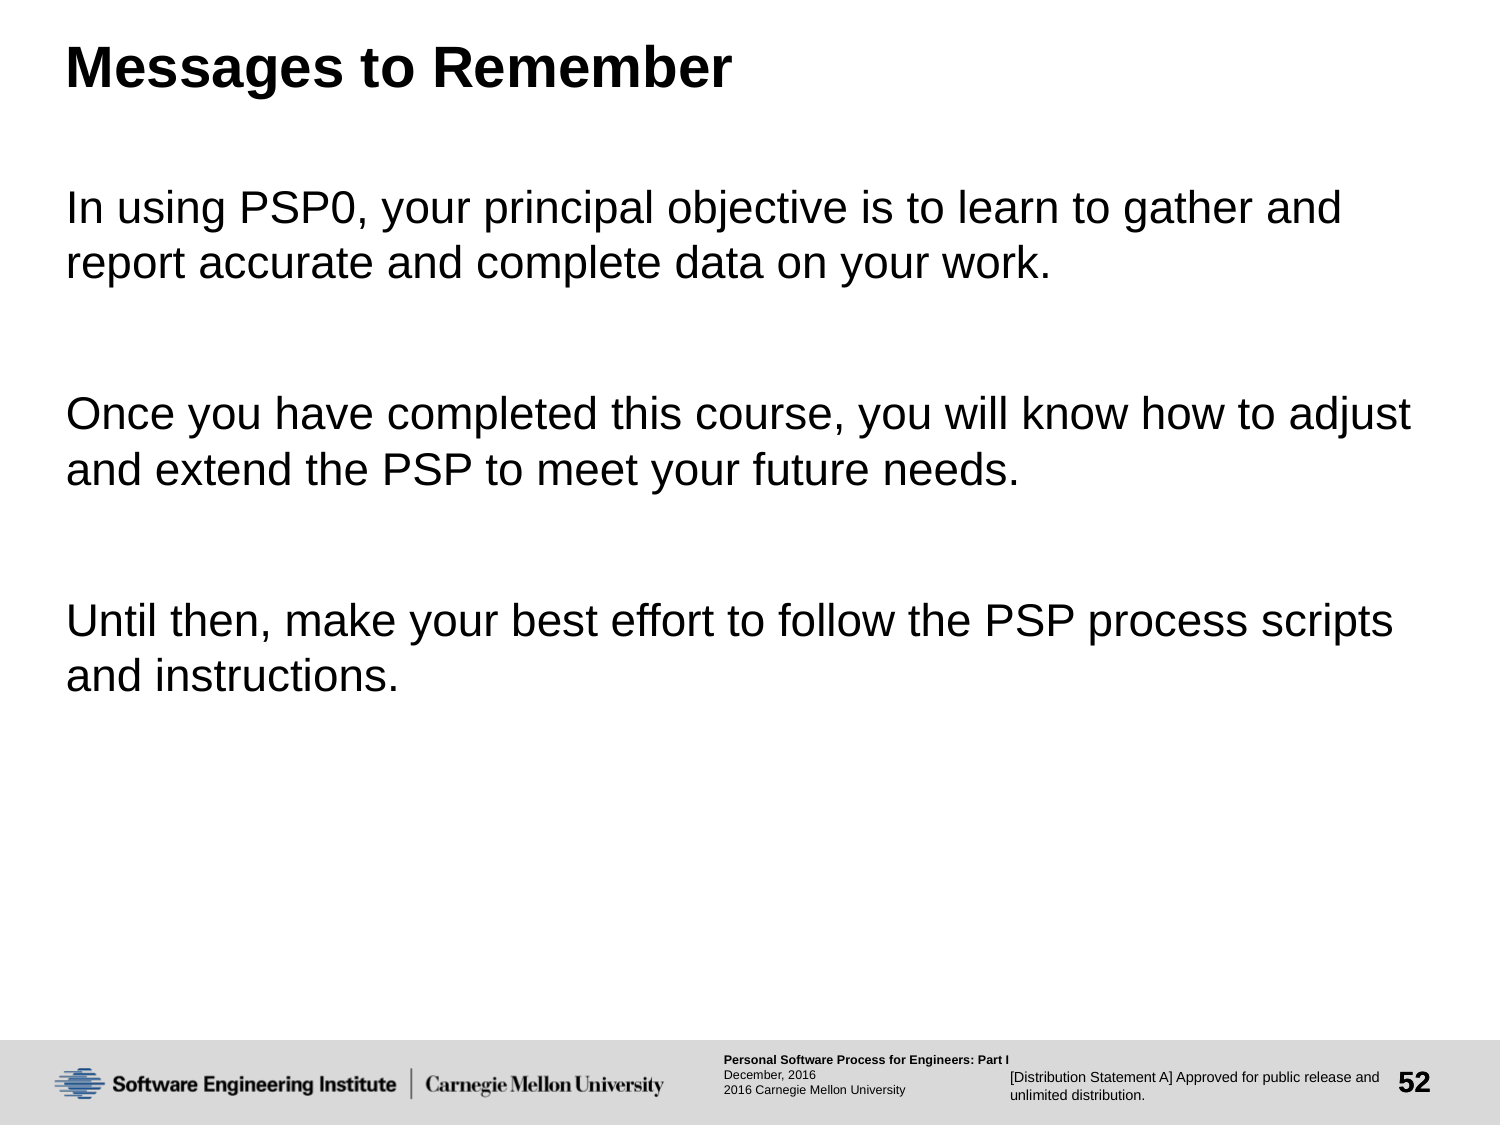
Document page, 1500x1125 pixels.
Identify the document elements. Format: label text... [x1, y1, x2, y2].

title Messages to Remember [65, 37, 1313, 148]
picture [46, 1061, 673, 1104]
list In using PSP0, your principal objective is to learn to gather and report accurate and complete data on your work. Once you have completed this course, you will know how to adjust and extend the PSP to meet your future needs. Until then, make your best effort to follow the PSP process scripts and instructions. [65, 177, 1431, 1000]
